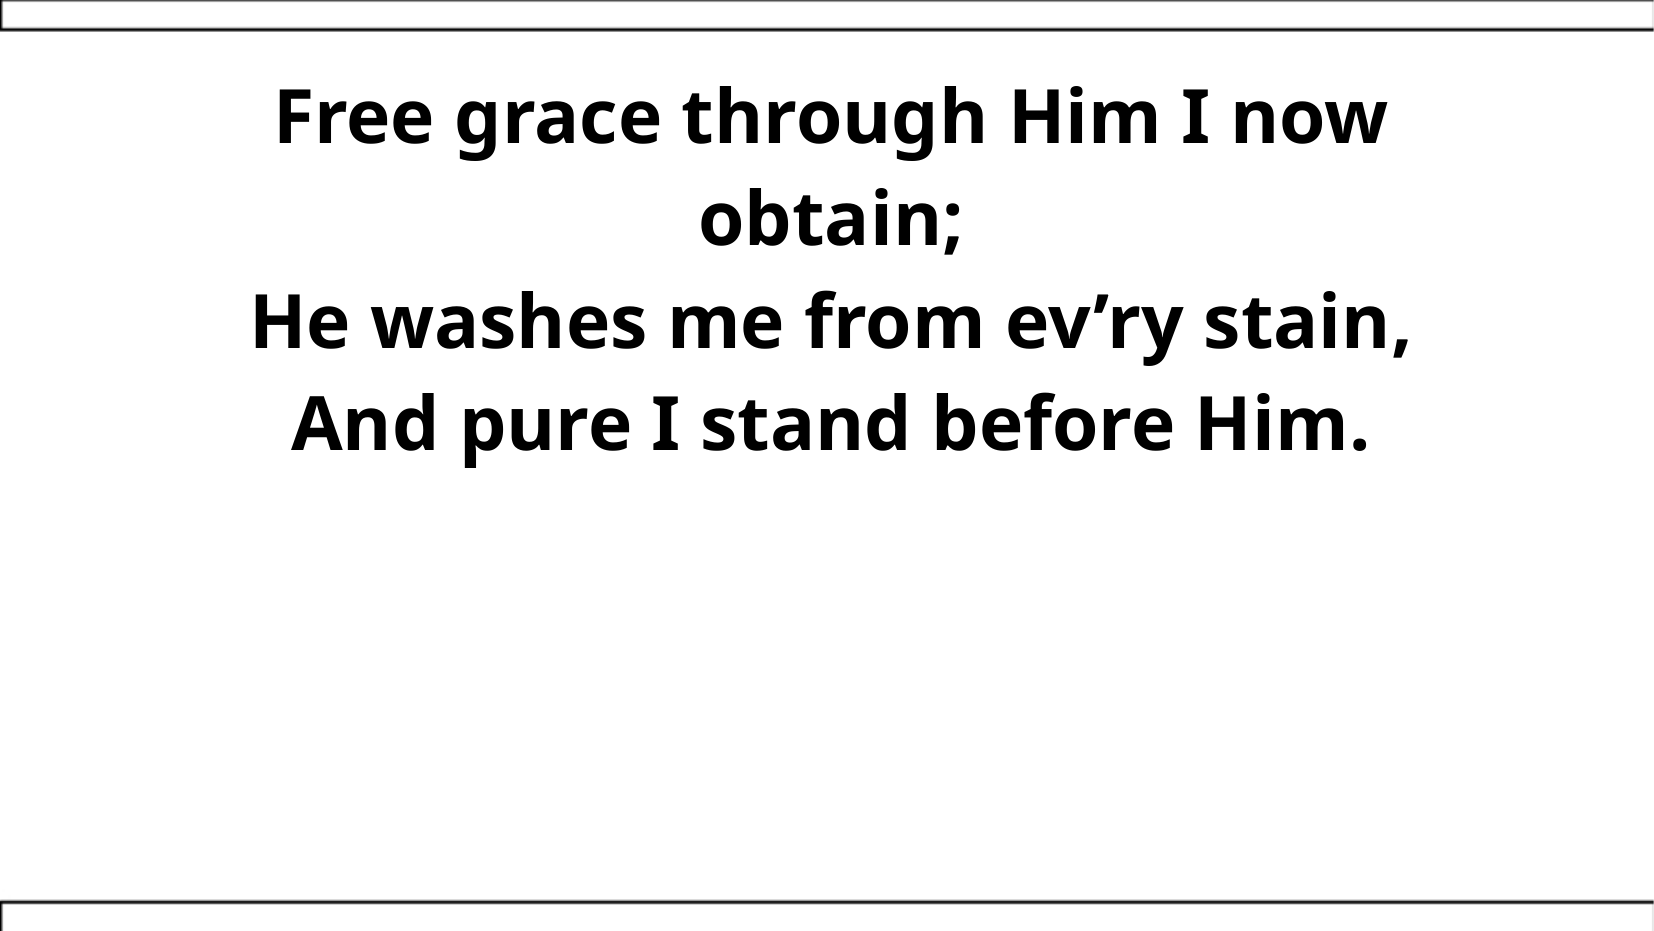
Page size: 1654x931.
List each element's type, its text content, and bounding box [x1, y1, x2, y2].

picture [0, 0, 1654, 931]
text_box Free grace through Him I now obtain; He washes me from ev’ry stain, And pure I stand before Him. [118, 55, 1544, 371]
